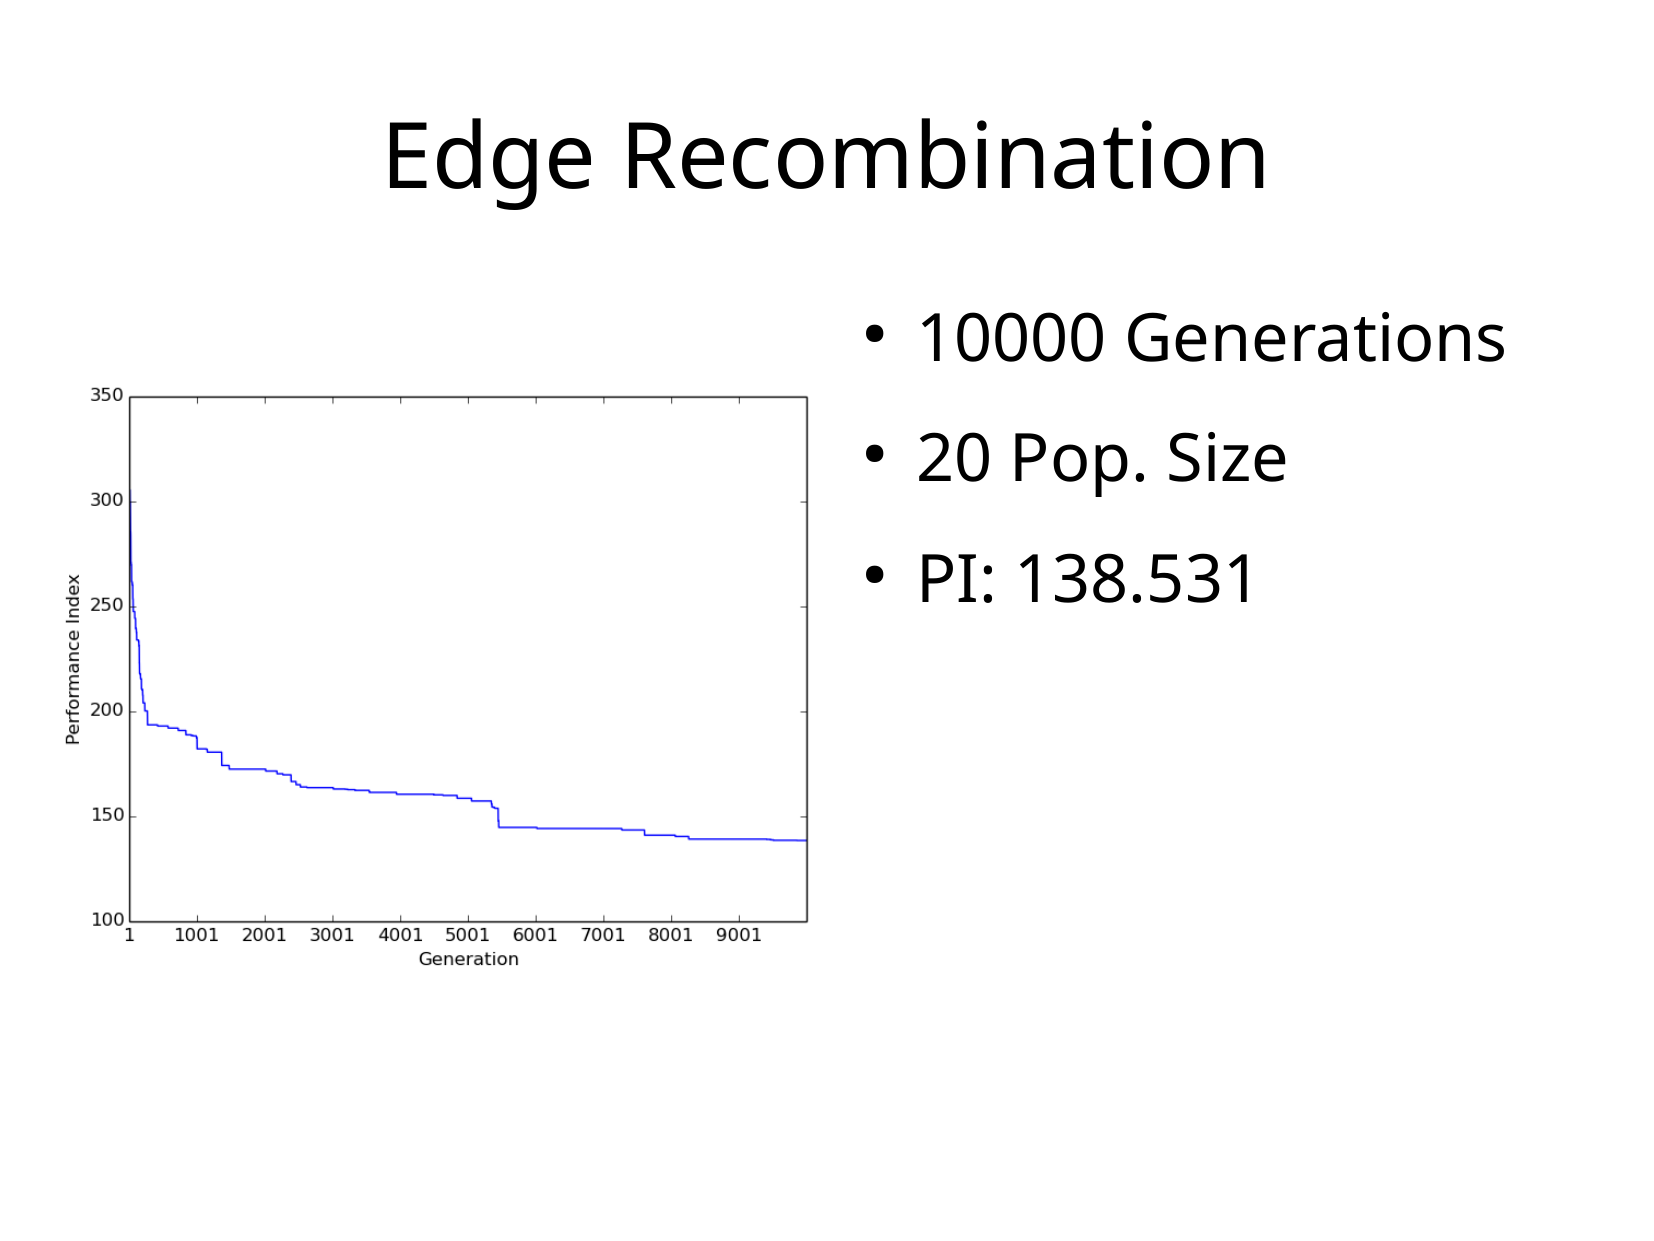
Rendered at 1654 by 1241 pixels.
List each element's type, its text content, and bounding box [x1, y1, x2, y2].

title Edge Recombination [82, 49, 1571, 257]
list 10000 Generations 20 Pop. Size PI: 138.531 [845, 290, 1572, 1051]
picture [20, 331, 845, 987]
